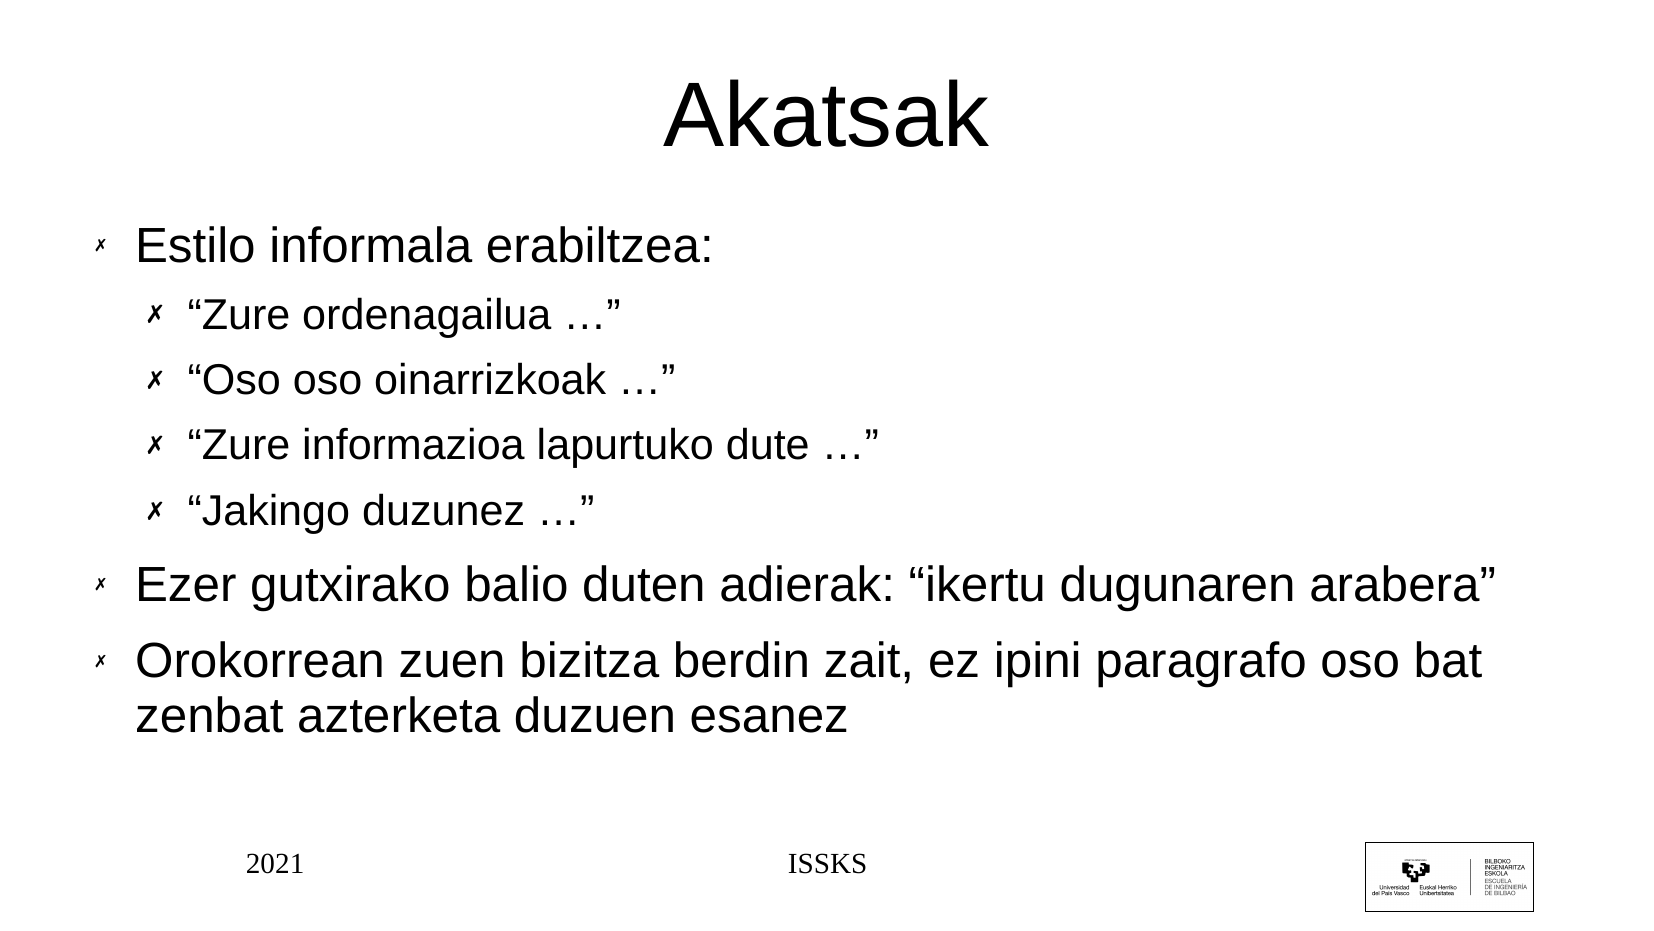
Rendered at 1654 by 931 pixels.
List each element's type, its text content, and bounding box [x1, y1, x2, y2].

list Estilo informala erabiltzea: “Zure ordenagailua …” “Oso oso oinarrizkoak …” “Zure informazioa lapurtuko dute …” “Jakingo duzunez …” Ezer gutxirako balio duten adierak: “ikertu dugunaren arabera” Orokorrean zuen bizitza berdin zait, ez ipini paragrafo oso bat zenbat azterketa duzuen esanez [82, 217, 1571, 758]
picture [1366, 843, 1533, 911]
title Akatsak [82, 37, 1571, 193]
